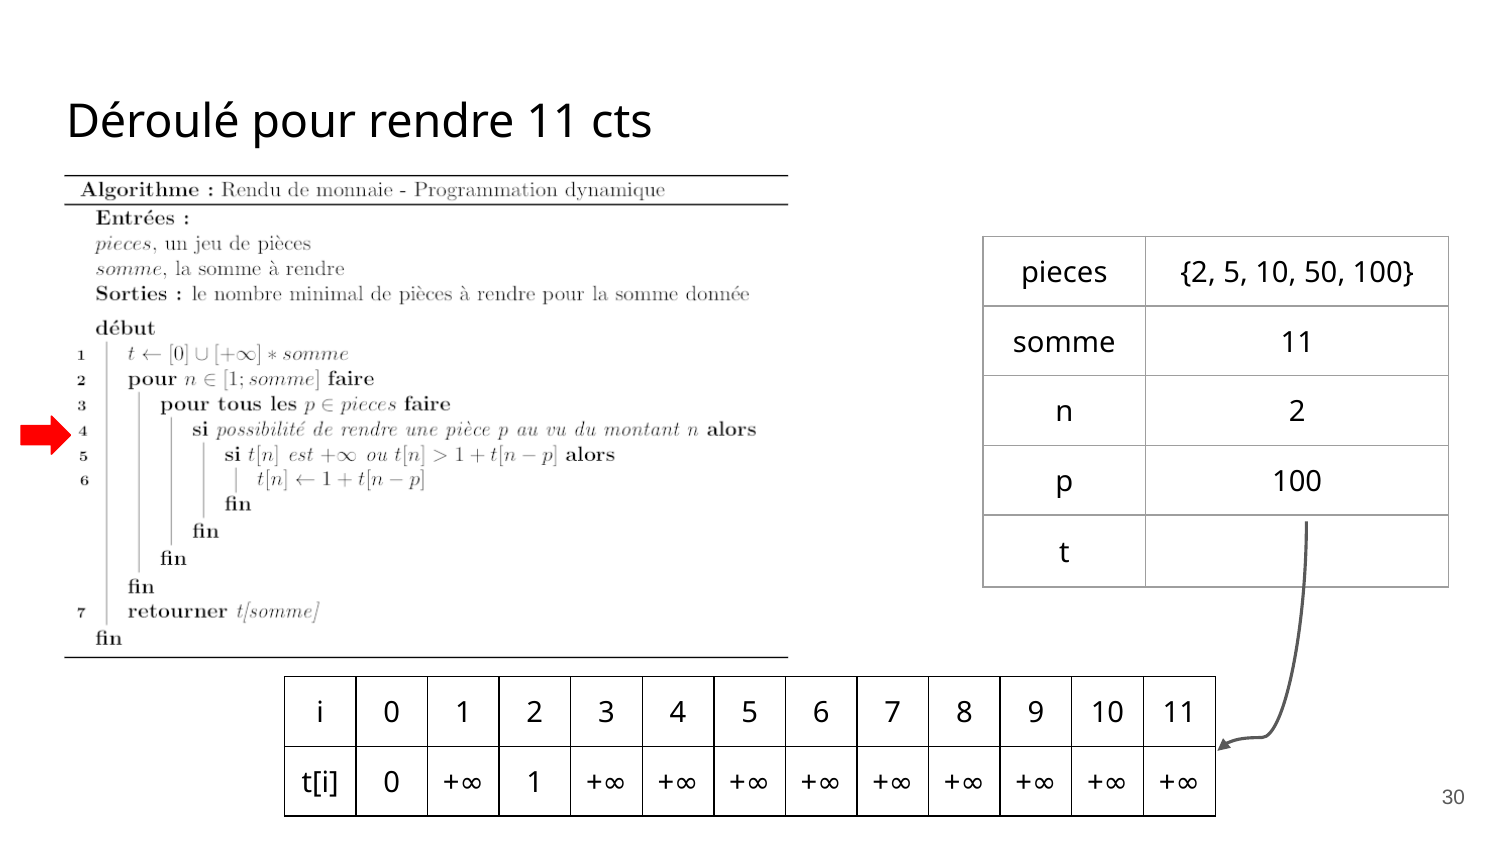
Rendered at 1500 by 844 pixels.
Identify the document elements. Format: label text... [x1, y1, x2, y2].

table_header 1 [428, 677, 498, 746]
table_header 5 [715, 677, 785, 746]
table_cell 2 [1146, 376, 1448, 445]
table_cell +∞ [571, 747, 642, 815]
table_header {2, 5, 10, 50, 100} [1146, 237, 1448, 305]
text_box [21, 416, 71, 455]
title Déroulé pour rendre 11 cts [51, 72, 1449, 167]
table_header 7 [858, 677, 928, 746]
table_header 2 [500, 677, 570, 746]
slide_number <numéro> [1389, 764, 1480, 830]
table_cell +∞ [1072, 747, 1143, 815]
table_header 0 [357, 677, 427, 746]
table_header 11 [1144, 677, 1215, 746]
table_cell +∞ [1001, 747, 1071, 815]
table_cell +∞ [643, 747, 713, 815]
table_header 6 [786, 677, 856, 746]
table_cell +∞ [858, 747, 928, 815]
table_header i [285, 677, 355, 746]
table_cell +∞ [715, 747, 785, 815]
table_header 9 [1001, 677, 1071, 746]
table_cell somme [984, 307, 1145, 375]
table_cell 1 [500, 747, 570, 815]
picture [63, 173, 789, 660]
table_cell +∞ [1144, 747, 1215, 815]
table_header 4 [643, 677, 713, 746]
table_header pieces [984, 237, 1145, 305]
table_cell +∞ [428, 747, 498, 815]
table_header 10 [1072, 677, 1143, 746]
table_cell 100 [1146, 446, 1448, 514]
table_header 8 [929, 677, 999, 746]
table_cell n [984, 376, 1145, 445]
table_cell [1146, 516, 1448, 586]
table_cell t [984, 516, 1145, 586]
table_cell 11 [1146, 307, 1448, 375]
table_cell t[i] [285, 747, 355, 815]
table_header 3 [571, 677, 642, 746]
table_cell 0 [357, 747, 427, 815]
table_cell p [984, 446, 1145, 514]
table_cell +∞ [786, 747, 856, 815]
table_cell +∞ [929, 747, 999, 815]
